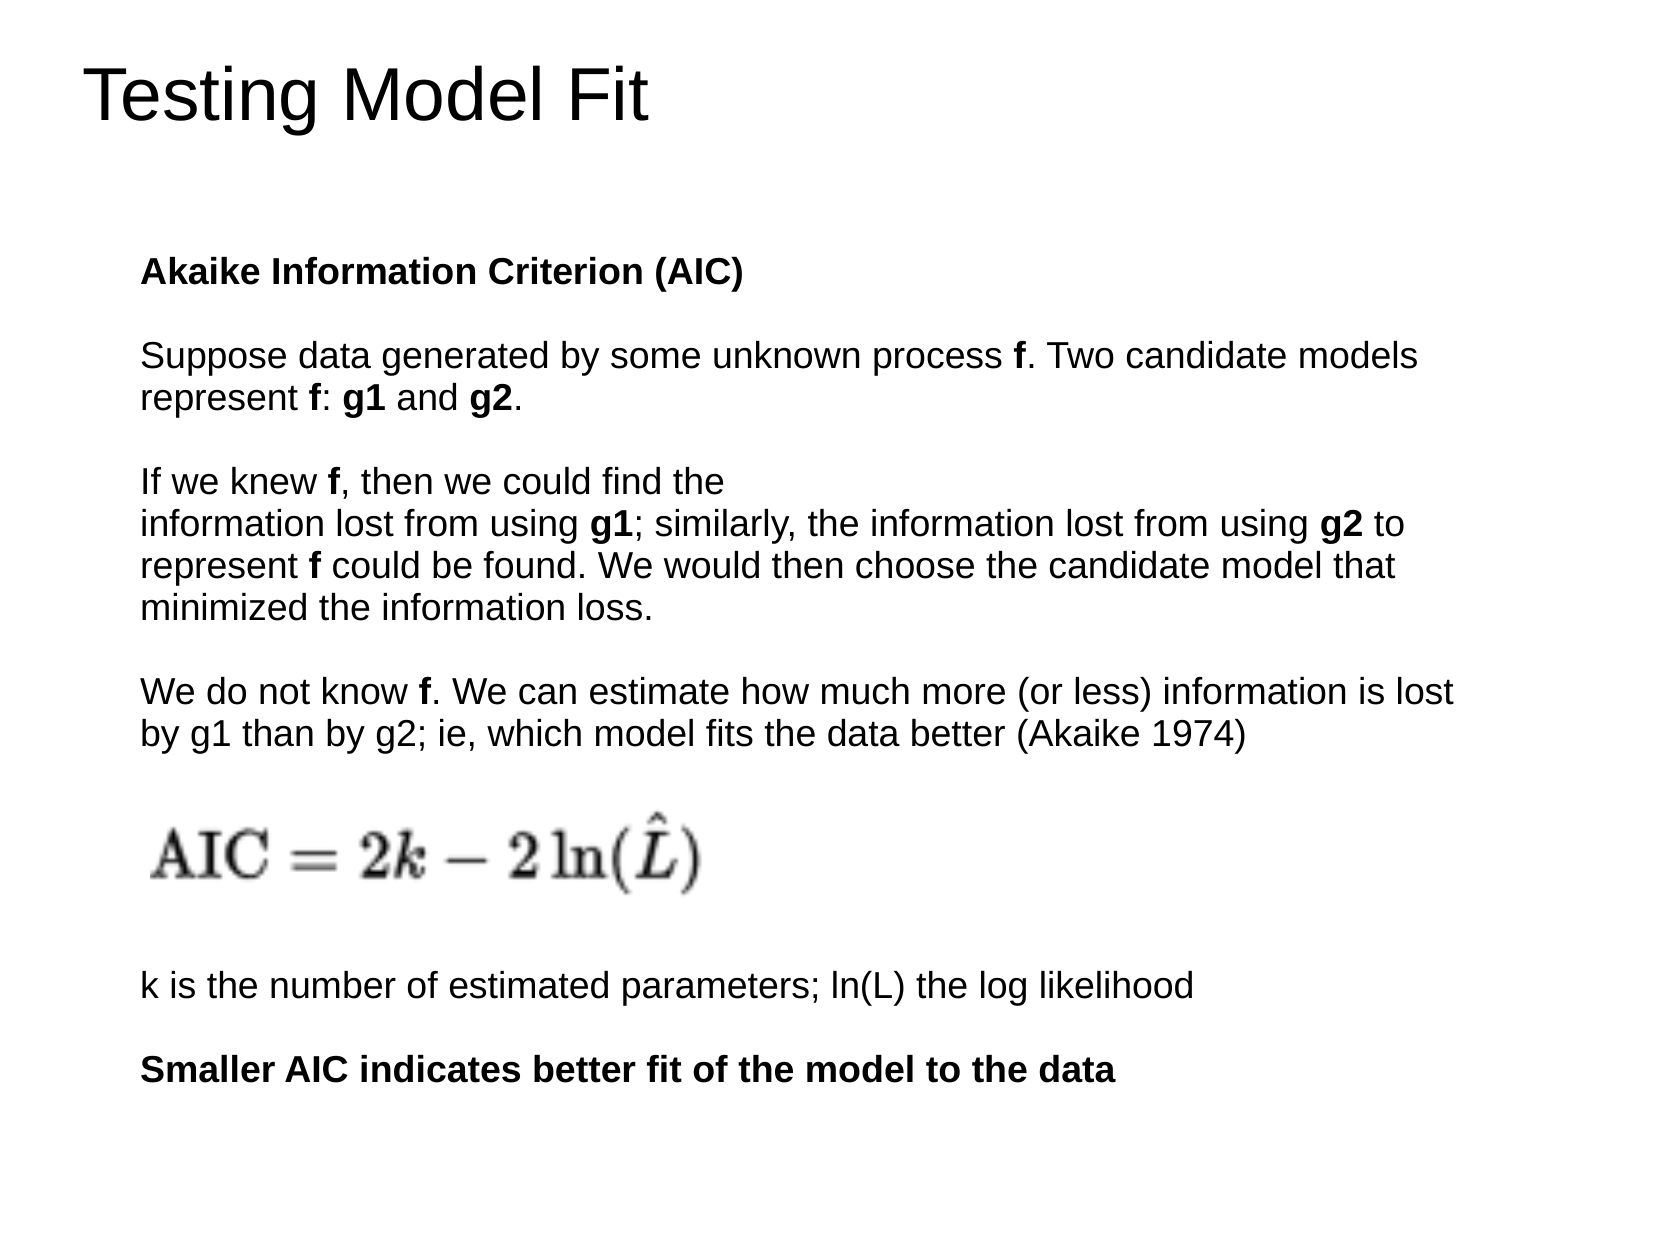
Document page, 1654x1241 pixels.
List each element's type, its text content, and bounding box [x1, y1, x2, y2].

text_box Testing Model Fit [68, 45, 970, 144]
text_box Akaike Information Criterion (AIC) Suppose data generated by some unknown process f. Two candidate models represent f: g1 and g2. If we knew f, then we could find the information lost from using g1; similarly, the information lost from using g2 to represent f could be found. We would then choose the candidate model that minimized the information loss. We do not know f. We can estimate how much more (or less) information is lost by g1 than by g2; ie, which model fits the data better (Akaike 1974) k is the number of estimated parameters; ln(L) the log likelihood Smaller AIC indicates better fit of the model to the data [125, 243, 1583, 1098]
picture [150, 806, 706, 903]
